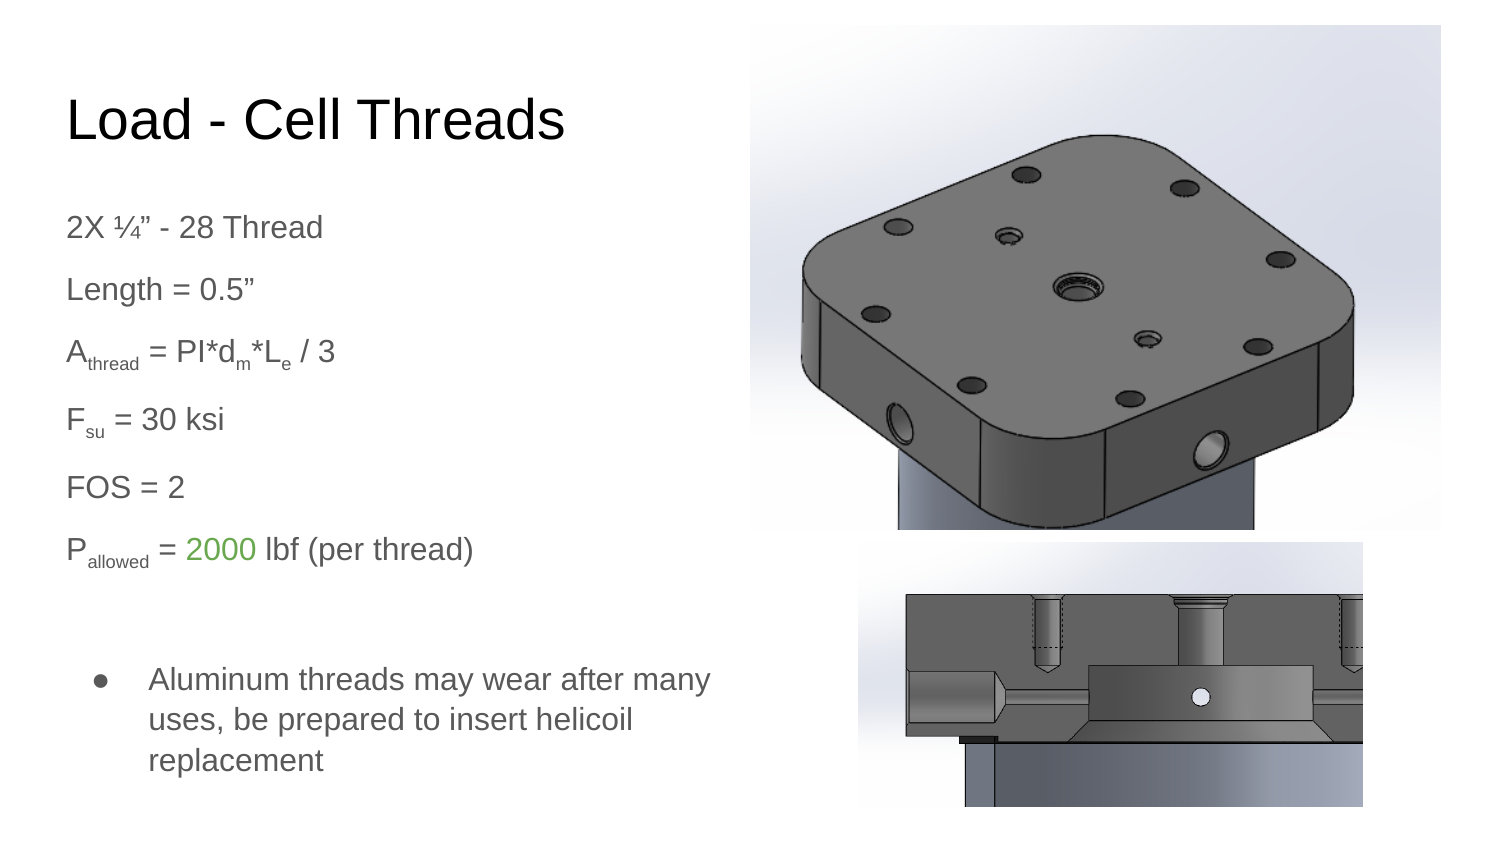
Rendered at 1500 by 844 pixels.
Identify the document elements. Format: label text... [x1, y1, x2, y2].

title Load - Cell Threads [51, 72, 654, 167]
picture [750, 25, 1441, 530]
list 2X ¼” - 28 Thread Length = 0.5” Athread = PI*dm*Le / 3 Fsu = 30 ksi FOS = 2 Pallowed = 2000 lbf (per thread) Aluminum threads may wear after many uses, be prepared to insert helicoil replacement [51, 189, 750, 795]
picture [858, 542, 1363, 807]
